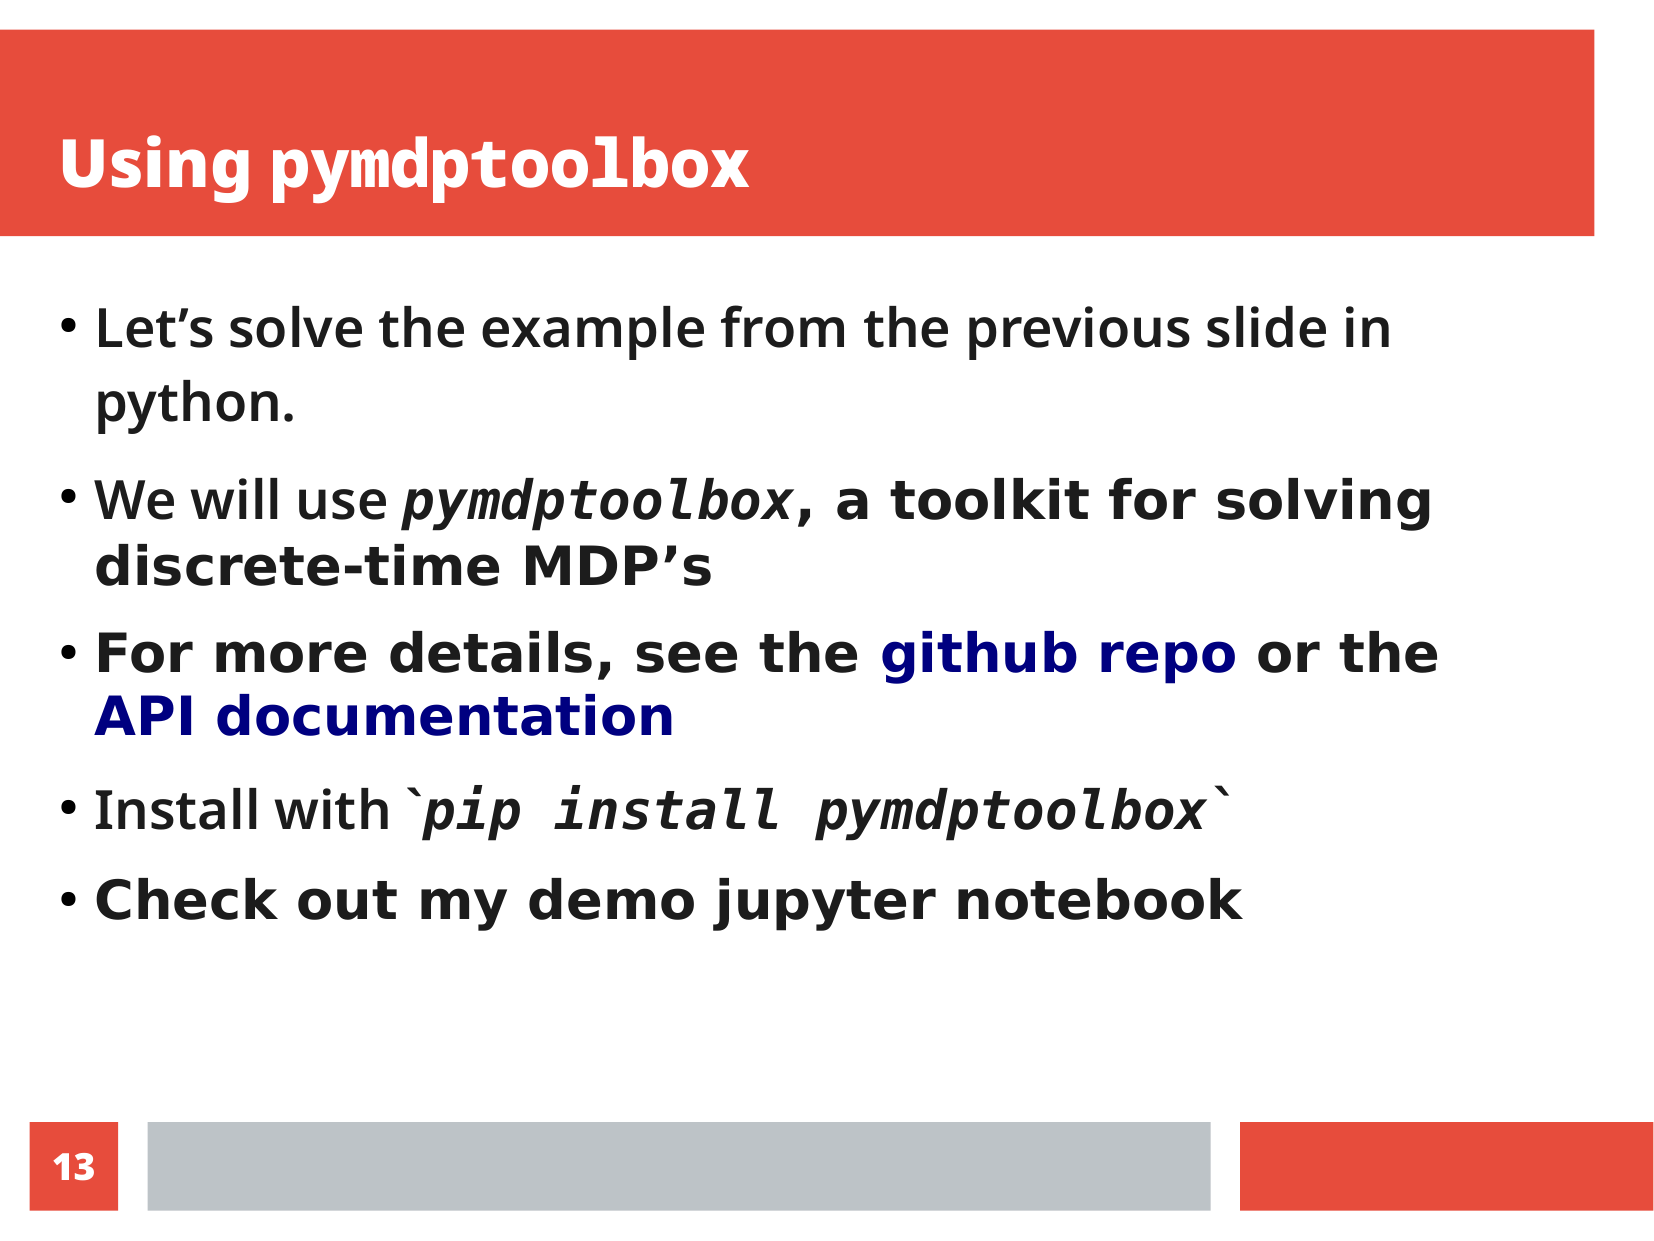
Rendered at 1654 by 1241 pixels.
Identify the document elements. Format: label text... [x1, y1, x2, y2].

list Let’s solve the example from the previous slide in python. We will use pymdptoolbox, a toolkit for solving discrete-time MDP’s For more details, see the github repo or the API documentation Install with `pip install pymdptoolbox` Check out my demo jupyter notebook [59, 289, 1565, 1058]
title Using pymdptoolbox [59, 59, 1595, 207]
